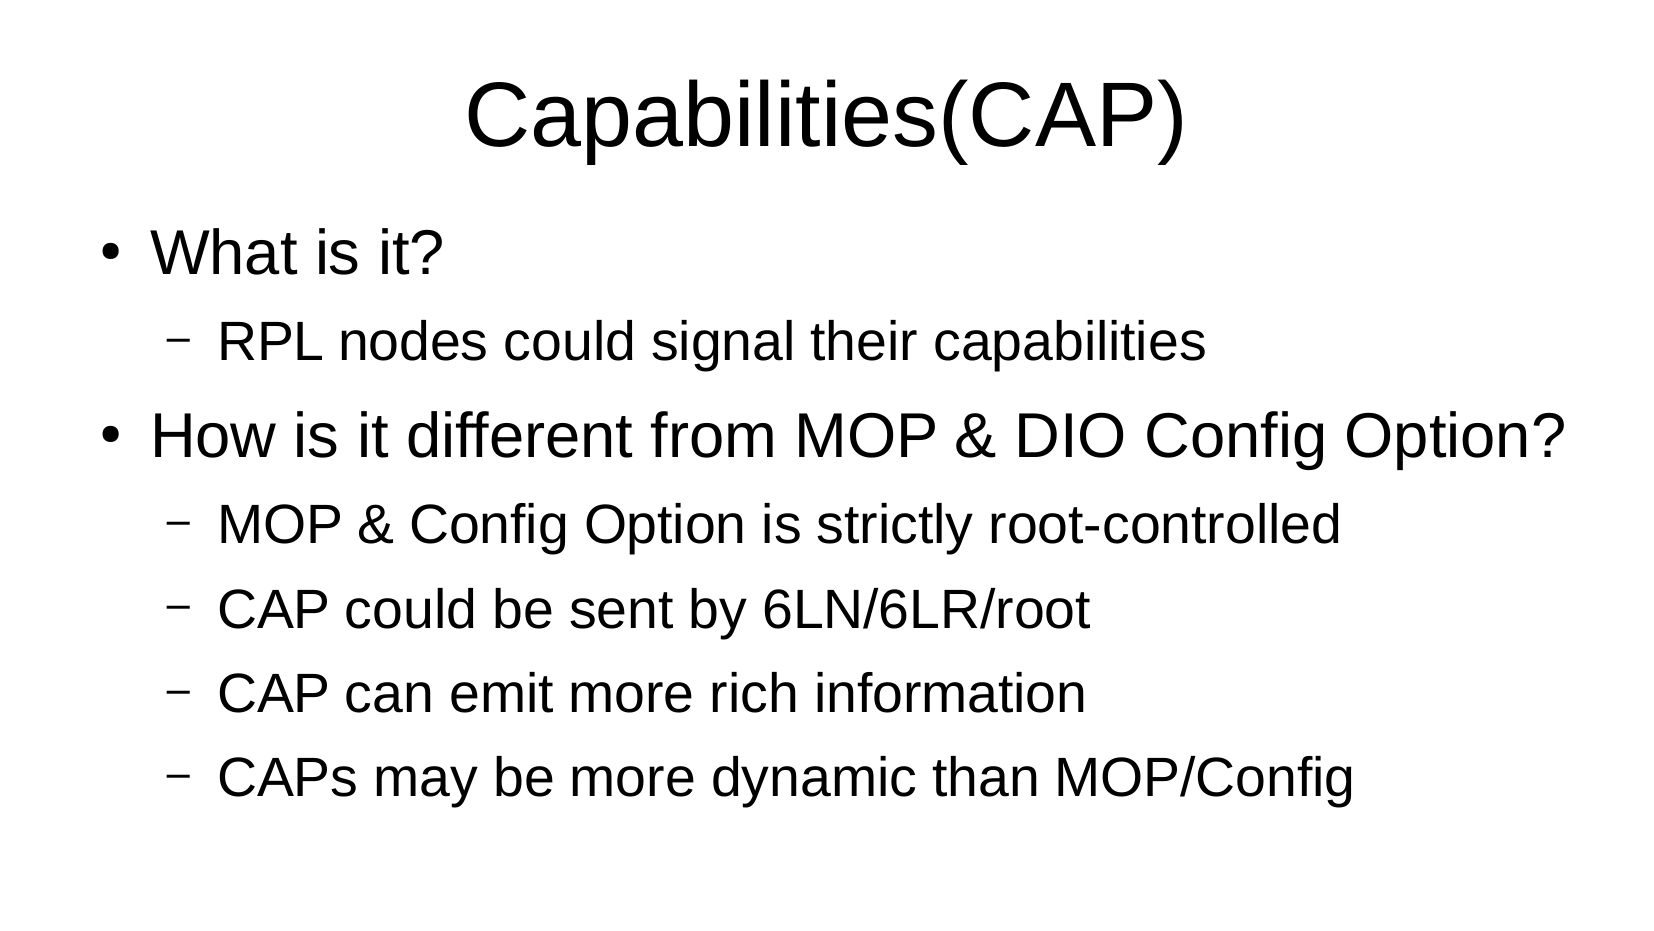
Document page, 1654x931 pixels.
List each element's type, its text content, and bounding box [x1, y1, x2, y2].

list What is it? RPL nodes could signal their capabilities How is it different from MOP & DIO Config Option? MOP & Config Option is strictly root-controlled CAP could be sent by 6LN/6LR/root CAP can emit more rich information CAPs may be more dynamic than MOP/Config [82, 217, 1571, 851]
title Capabilities(CAP) [82, 37, 1571, 193]
